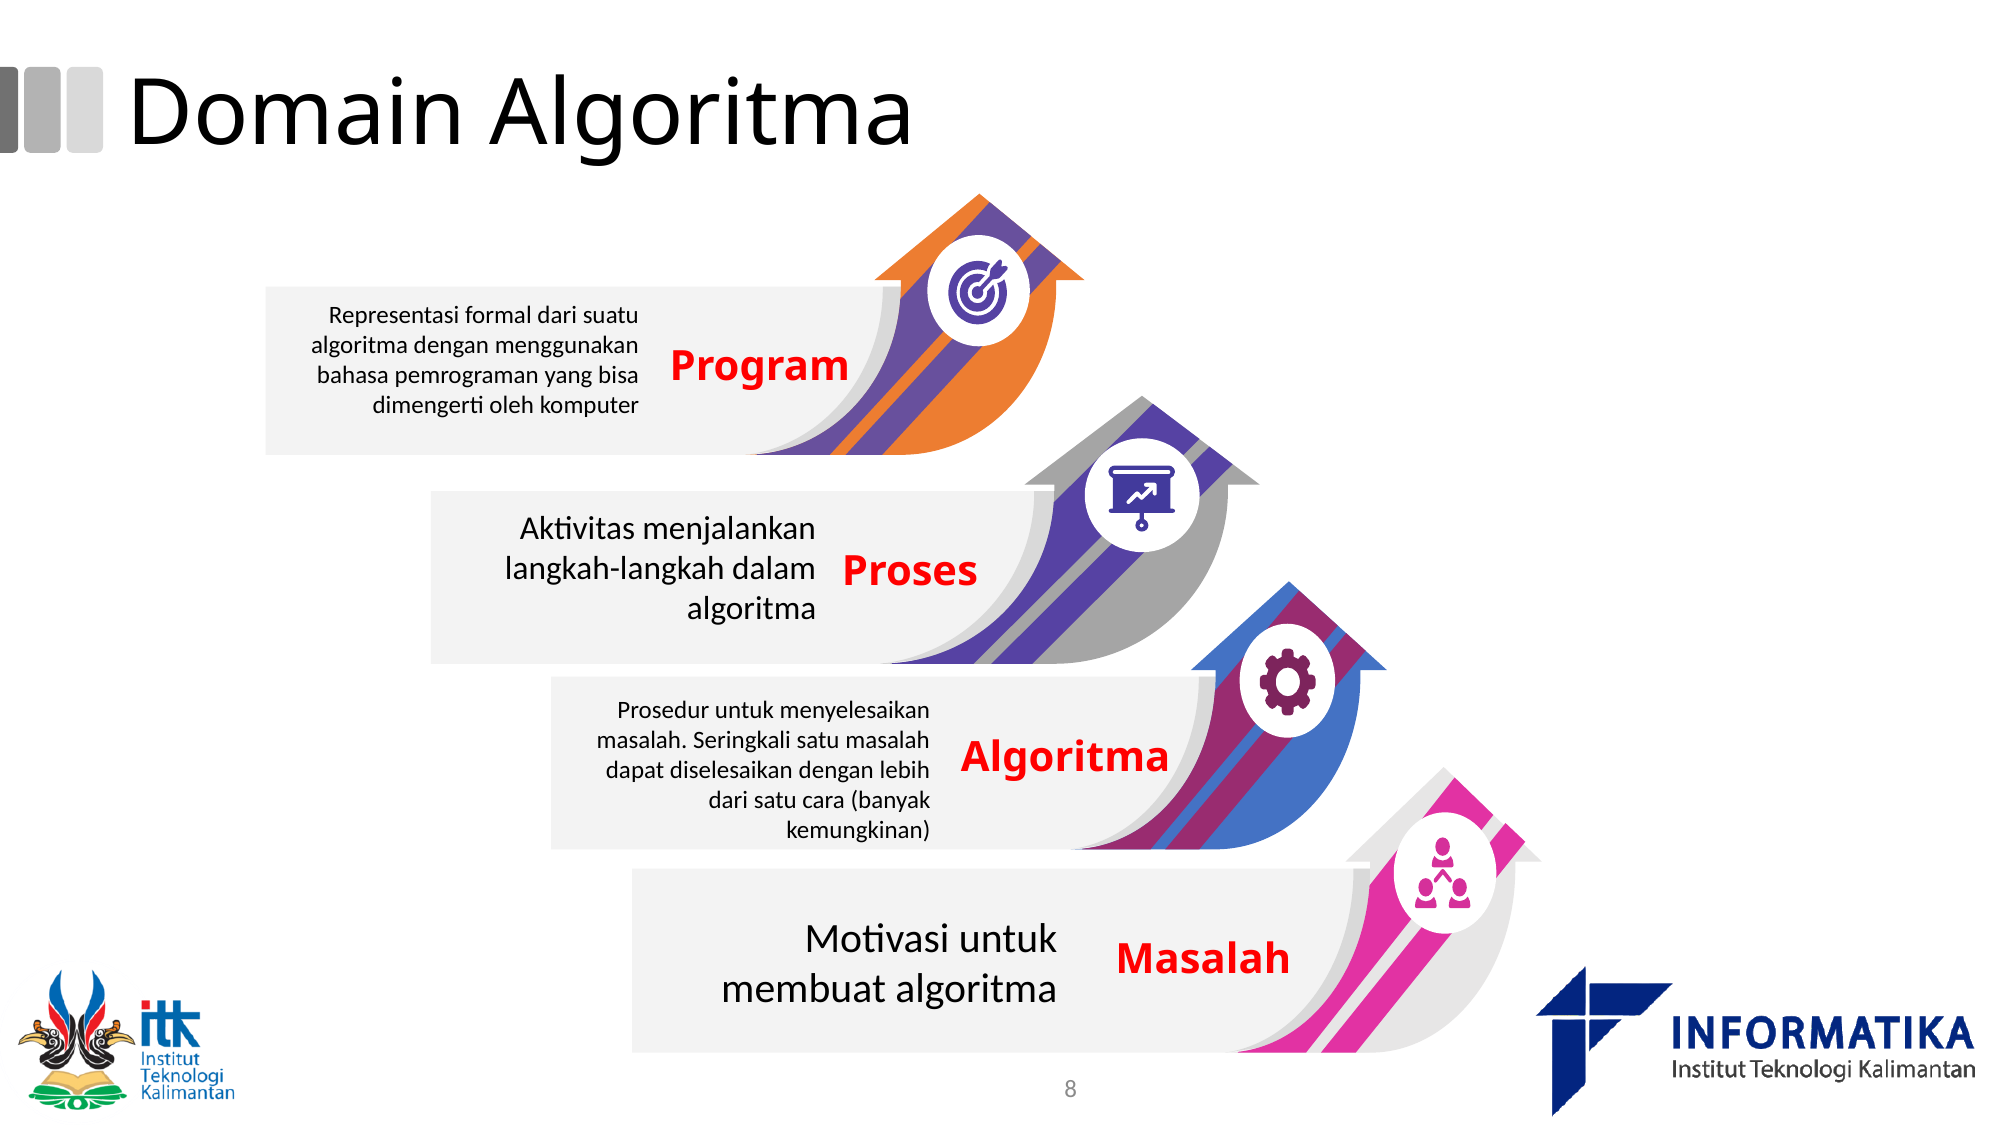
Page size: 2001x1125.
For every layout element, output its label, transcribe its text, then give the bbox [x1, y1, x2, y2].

text_box Algoritma [945, 715, 1197, 787]
text_box [265, 193, 1085, 455]
text_box [551, 581, 1387, 850]
text_box Representasi formal dari suatu algoritma dengan menggunakan bahasa pemrograman yang bisa dimengerti oleh komputer [263, 283, 655, 450]
picture [1534, 965, 1976, 1118]
text_box Masalah [1100, 916, 1336, 994]
text_box [632, 767, 1542, 1053]
text_box [430, 395, 1260, 664]
picture [0, 935, 253, 1125]
text_box Program [655, 324, 867, 402]
text_box Proses [789, 528, 1031, 613]
title Domain Algoritma [110, 6, 1836, 224]
text_box Aktivitas menjalankan langkah-langkah dalam algoritma [430, 491, 832, 663]
text_box Prosedur untuk menyelesaikan masalah. Seringkali satu masalah dapat diselesaikan dengan lebih dari satu cara (banyak kemungkinan) [551, 678, 946, 850]
text_box Motivasi untuk membuat algoritma [632, 895, 1073, 1023]
